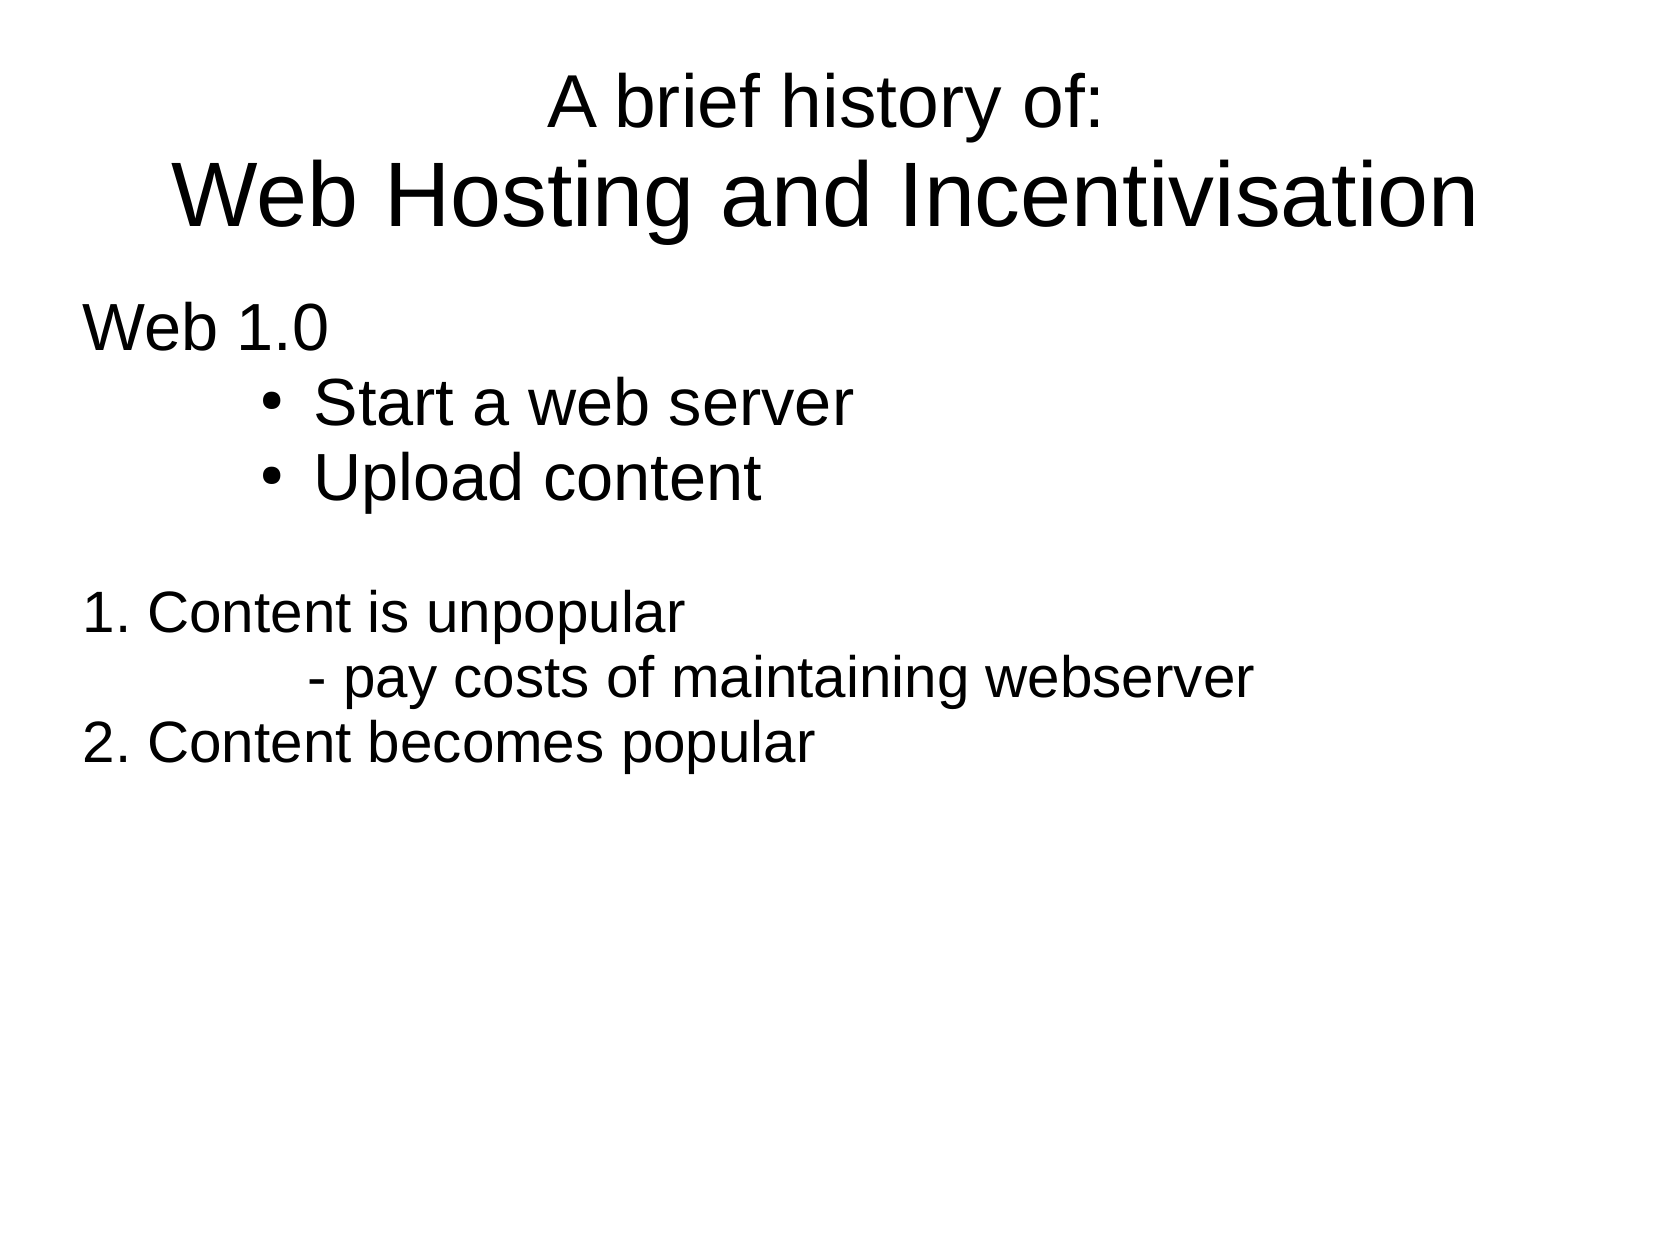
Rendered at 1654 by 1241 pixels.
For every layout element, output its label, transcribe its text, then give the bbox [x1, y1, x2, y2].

title A brief history of: Web Hosting and Incentivisation [82, 49, 1571, 257]
subtitle Web 1.0 Start a web server Upload content 1. Content is unpopular - pay costs of maintaining webserver 2. Content becomes popular [82, 290, 1571, 1010]
